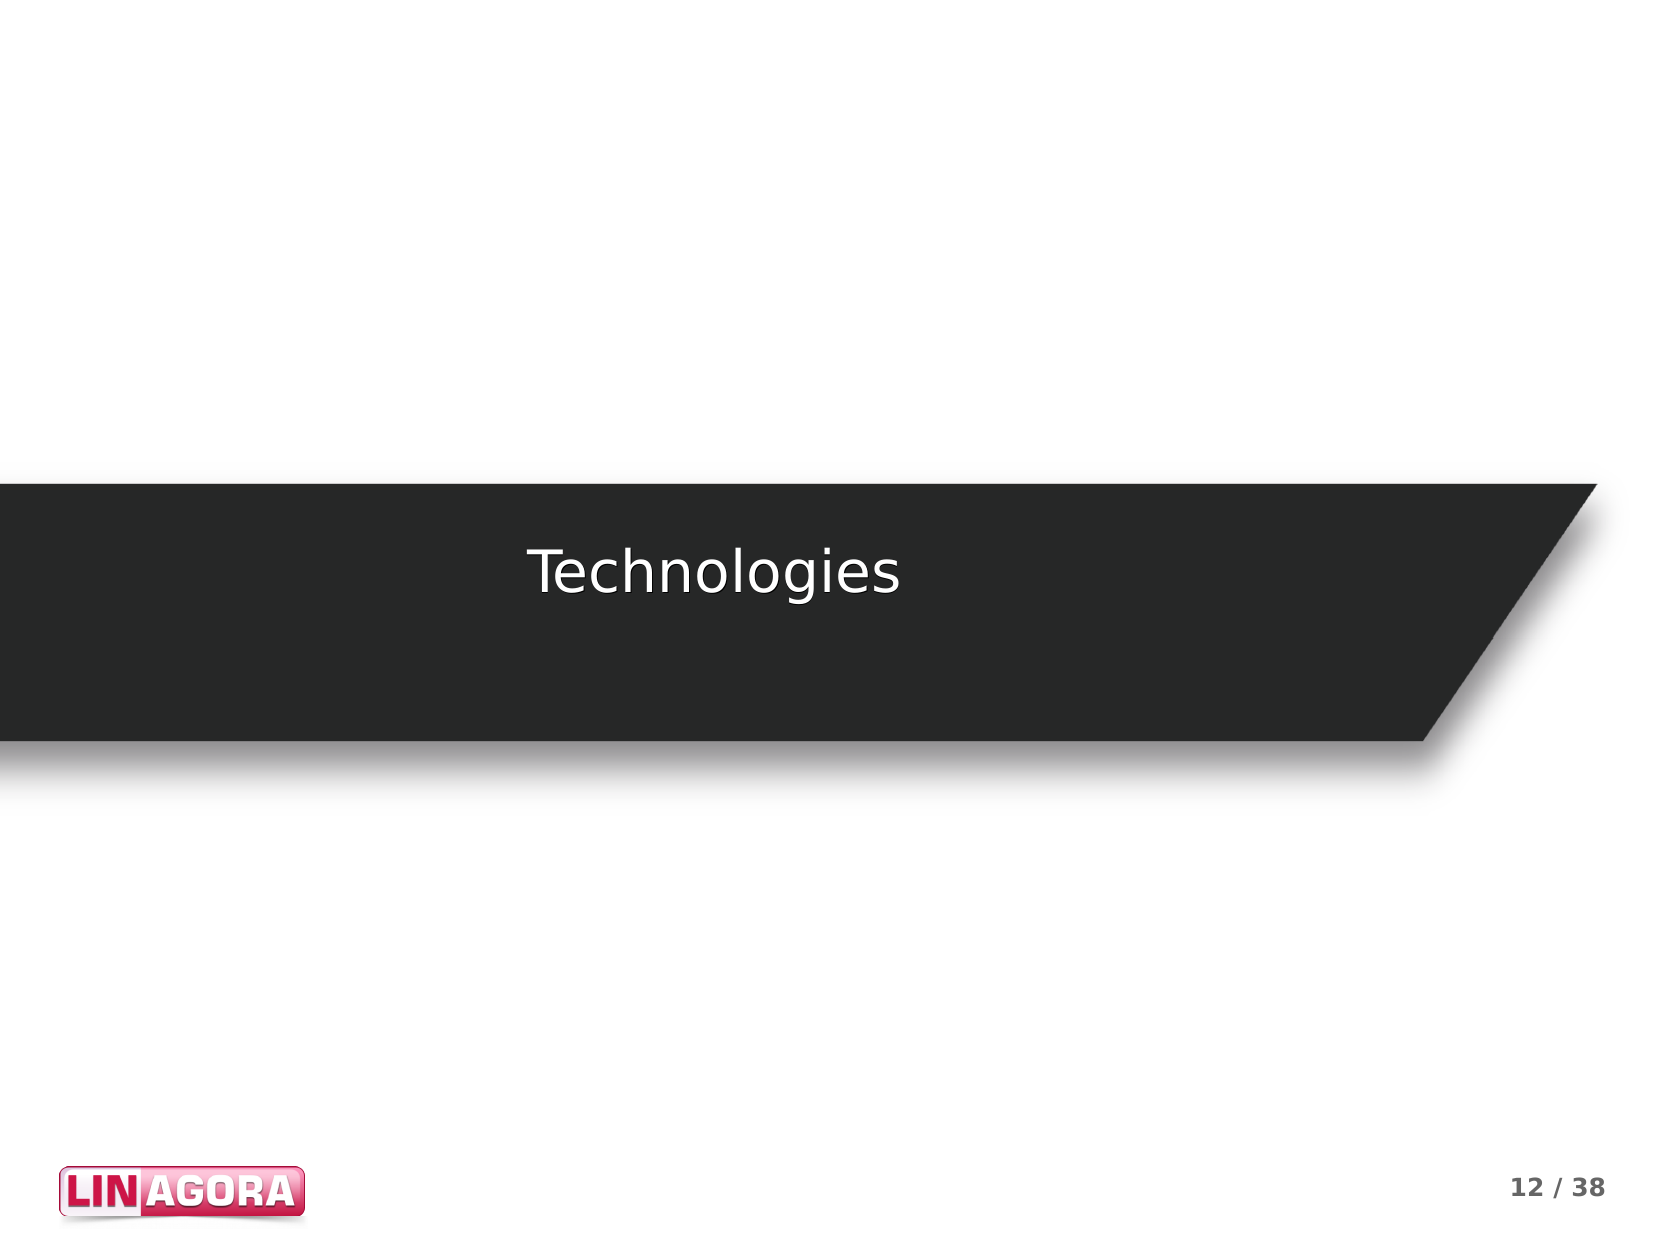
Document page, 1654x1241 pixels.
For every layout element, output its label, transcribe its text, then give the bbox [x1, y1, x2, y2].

picture [59, 1166, 308, 1229]
title Technologies [82, 460, 1347, 686]
